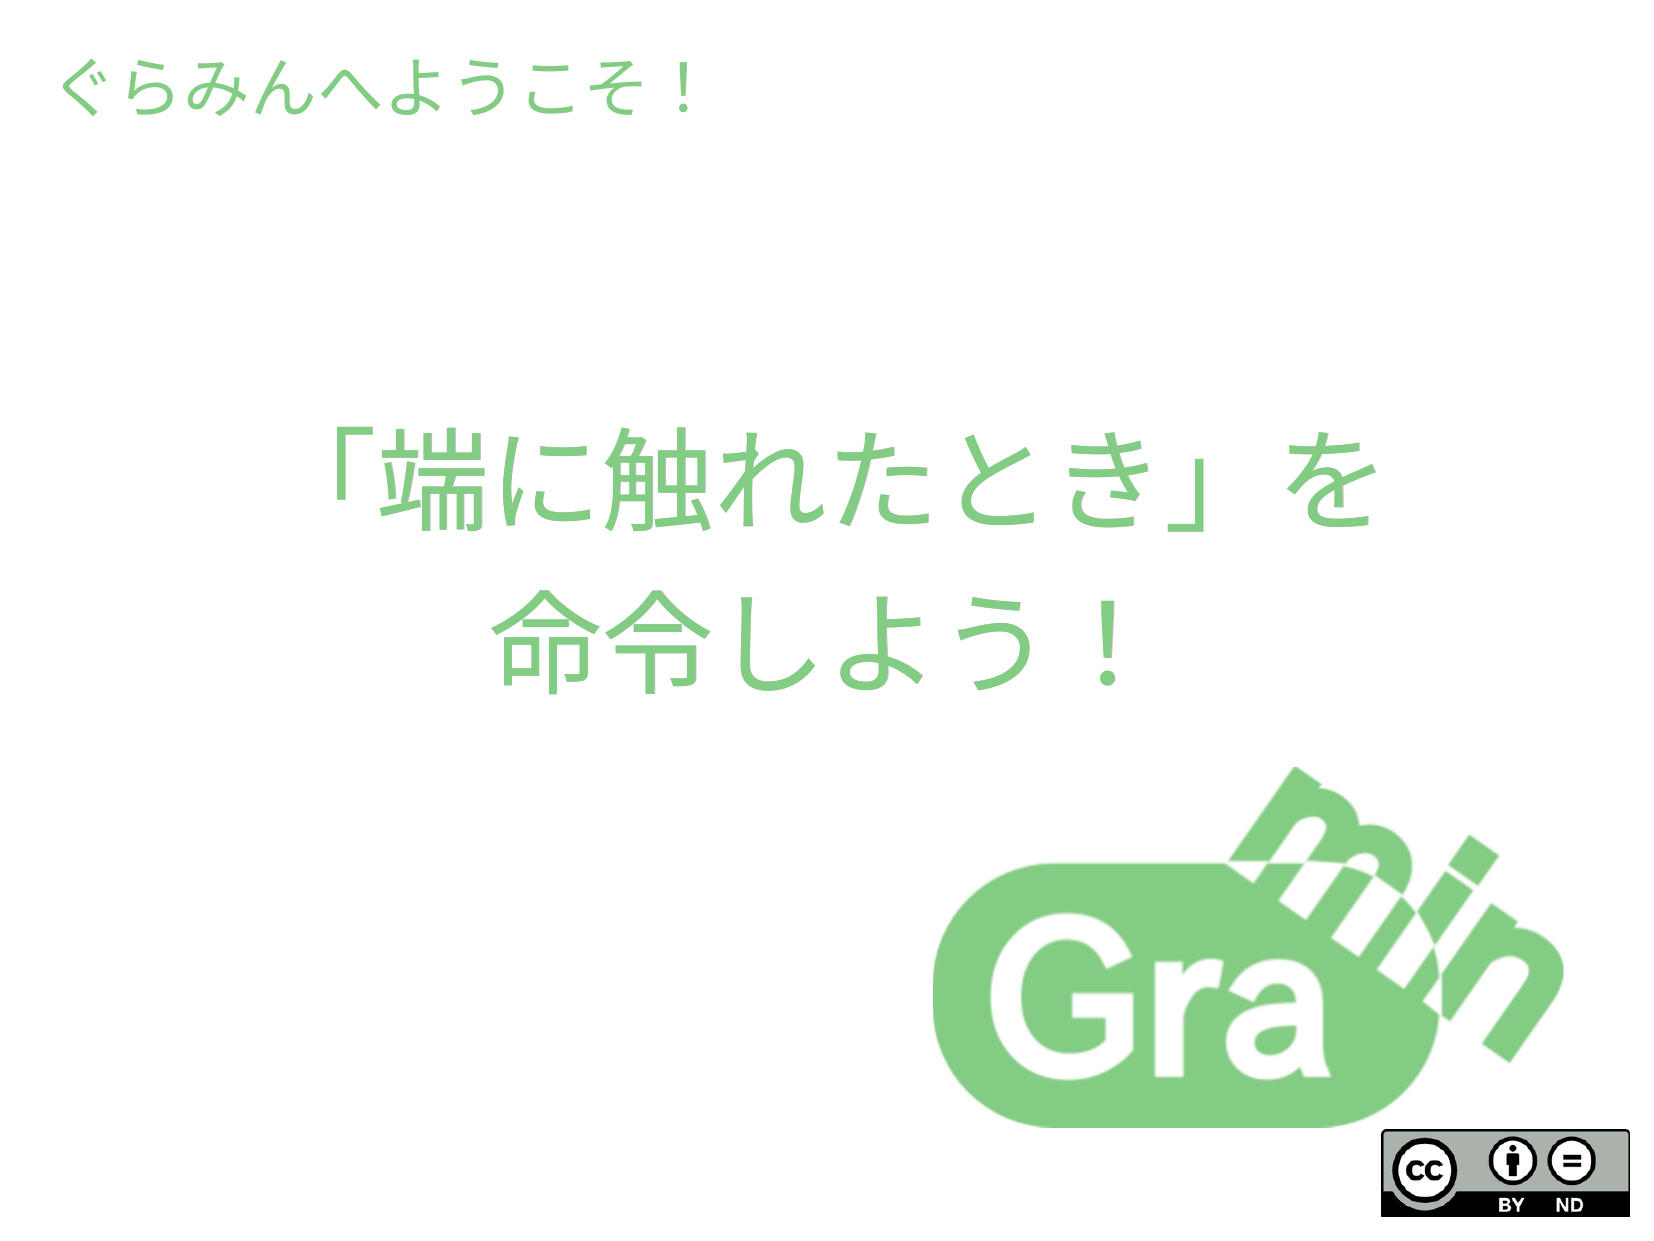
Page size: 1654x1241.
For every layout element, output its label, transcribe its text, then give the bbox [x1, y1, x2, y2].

picture [933, 767, 1577, 1128]
title ぐらみんへようこそ！ [35, 33, 733, 133]
title 「端に触れたとき」を 命令しよう！ [159, 369, 1495, 741]
picture [1381, 1129, 1630, 1217]
